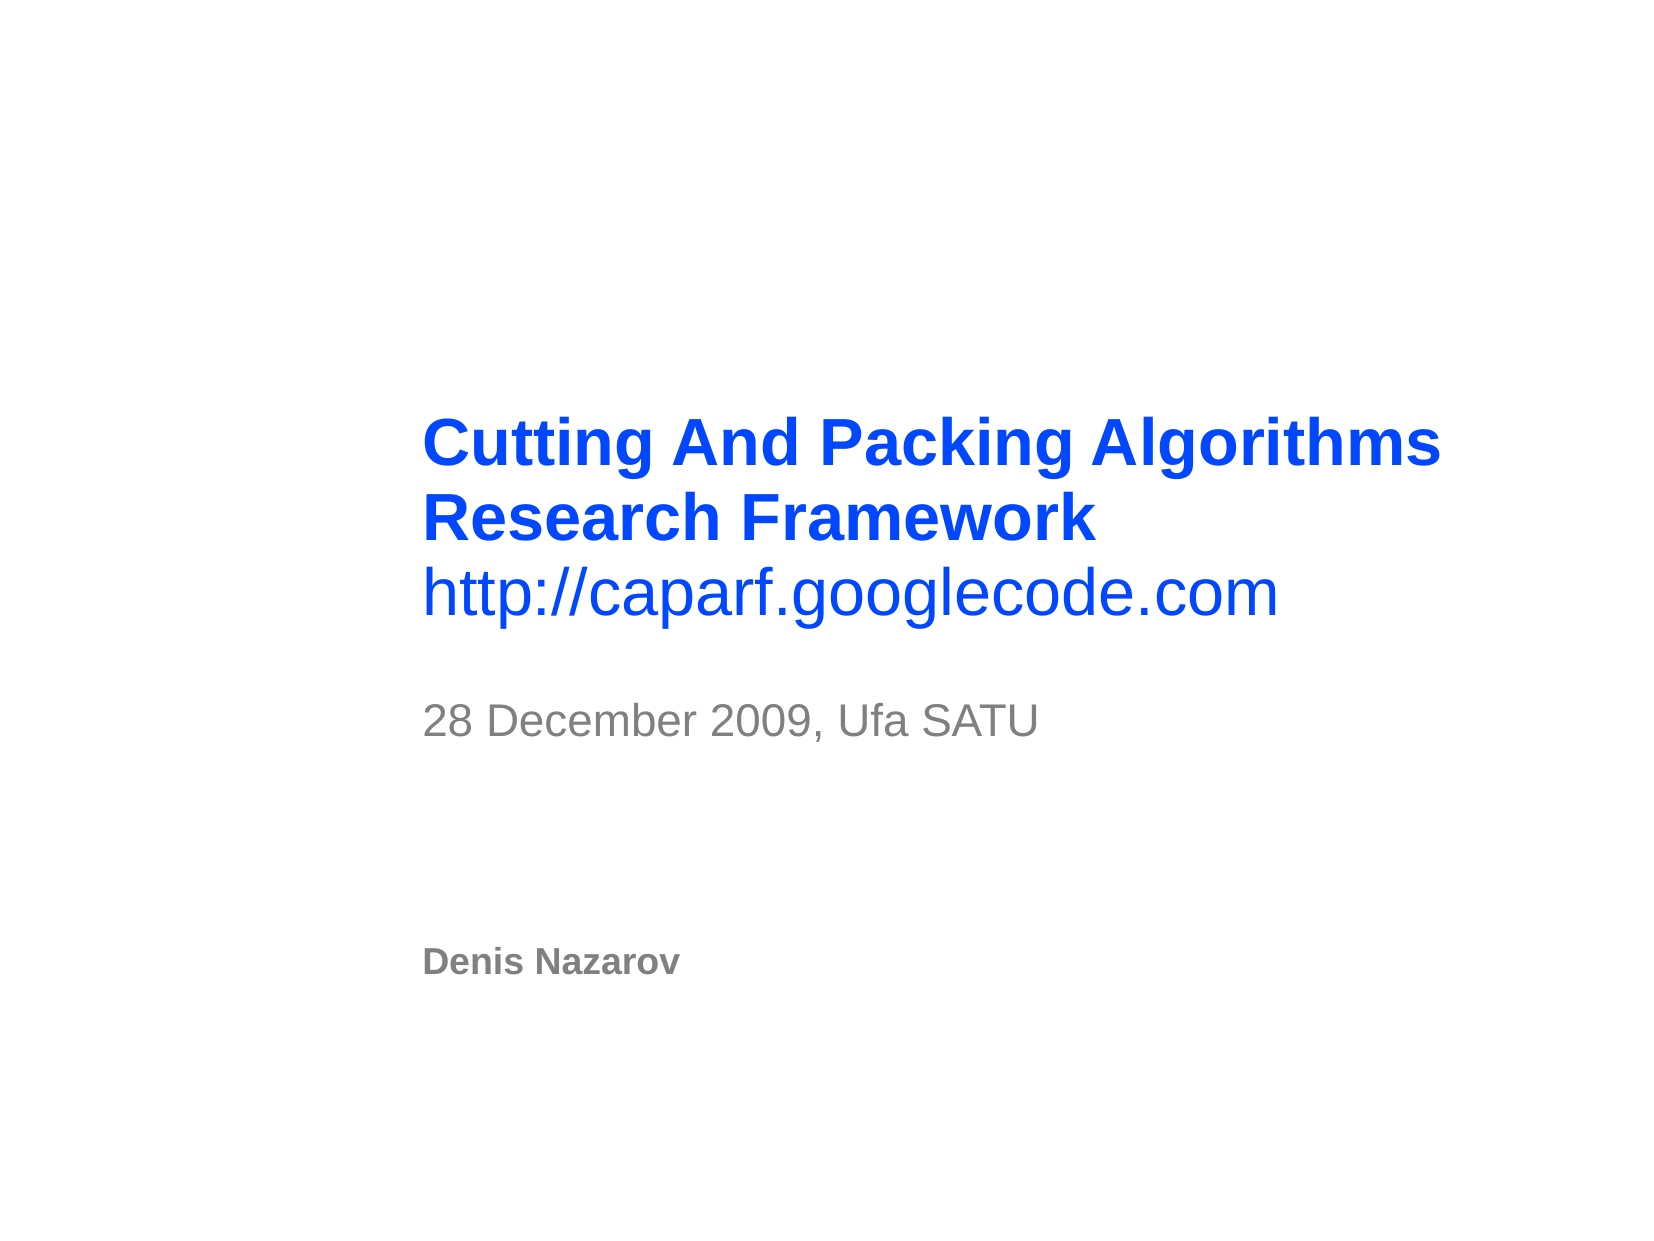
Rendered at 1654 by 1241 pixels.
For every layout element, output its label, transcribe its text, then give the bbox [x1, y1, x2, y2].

text_box Cutting And Packing Algorithms Research Framework http://caparf.googlecode.com 28 December 2009, Ufa SATU Denis Nazarov [407, 397, 1589, 991]
